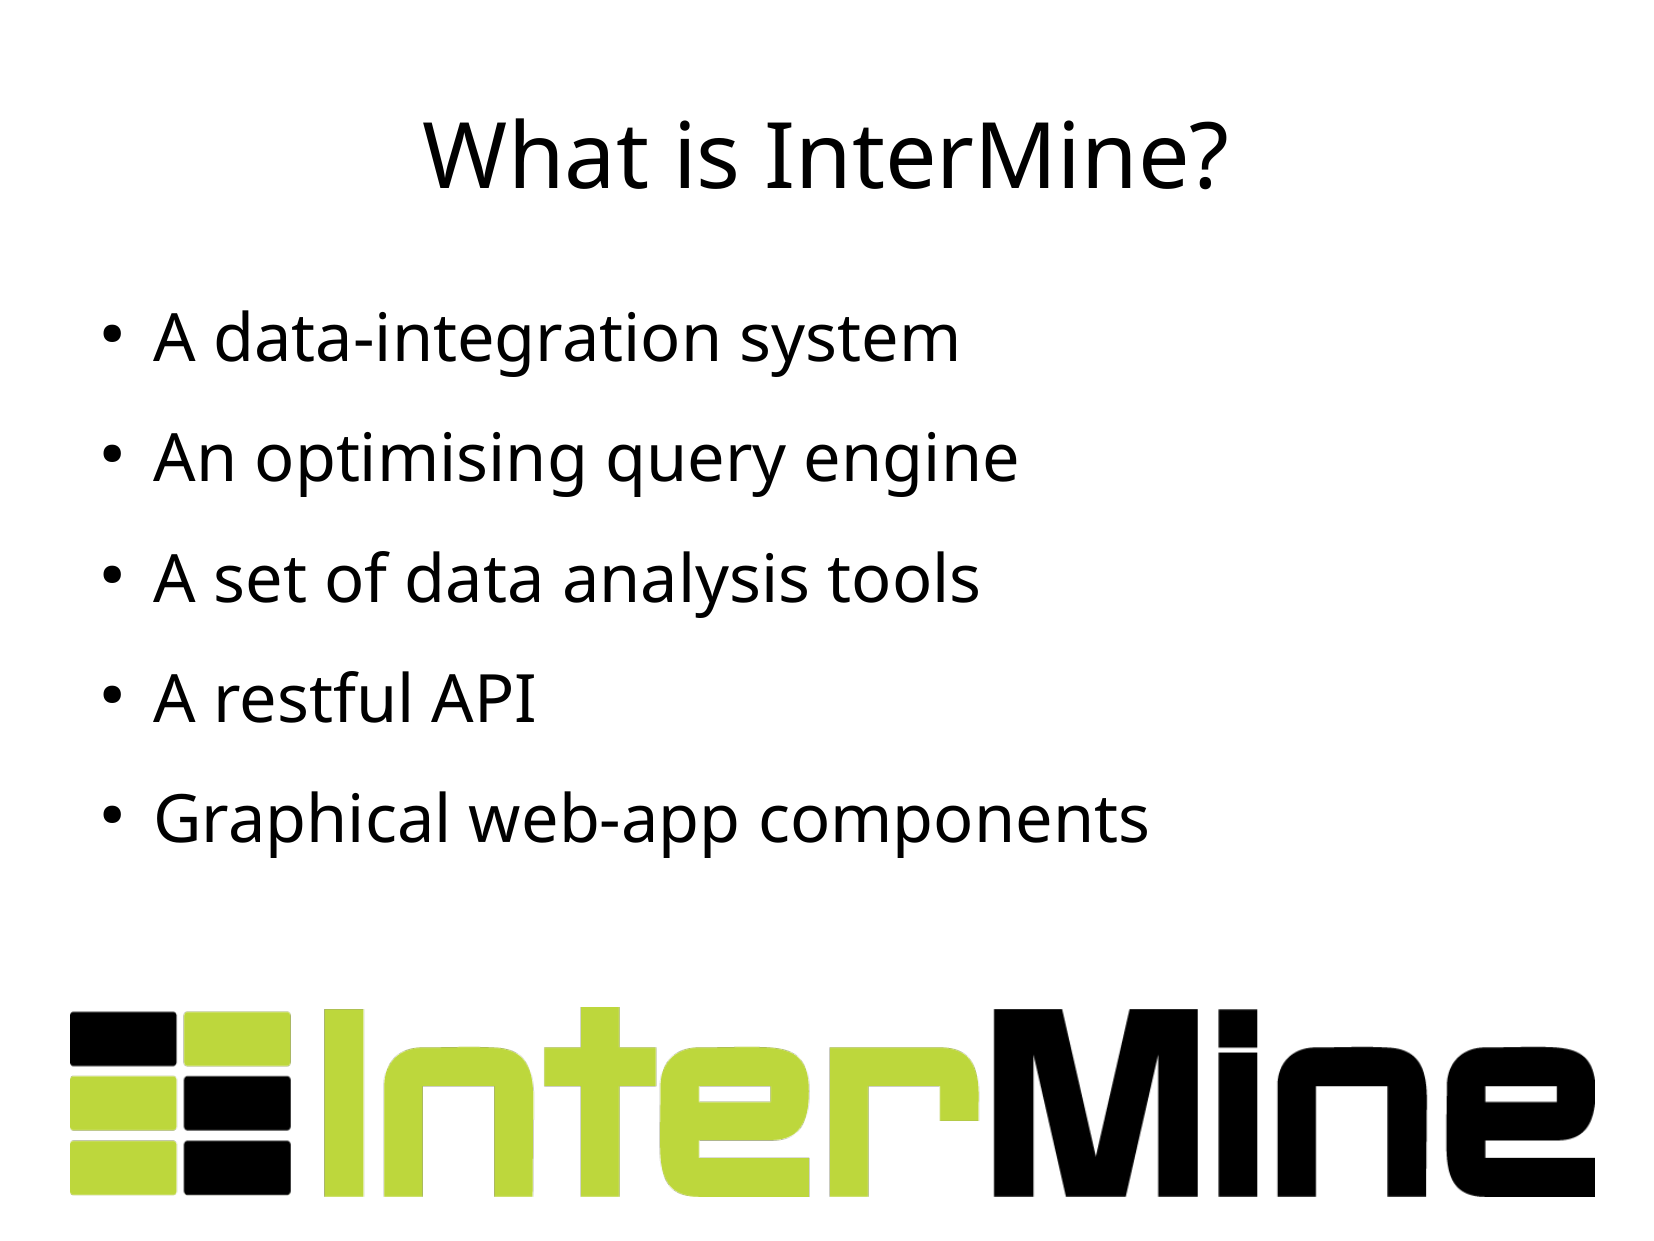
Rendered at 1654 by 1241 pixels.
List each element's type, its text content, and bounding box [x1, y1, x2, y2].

title What is InterMine? [82, 49, 1571, 257]
list A data-integration system An optimising query engine A set of data analysis tools A restful API Graphical web-app components [82, 290, 1538, 1010]
picture [70, 1007, 1595, 1197]
